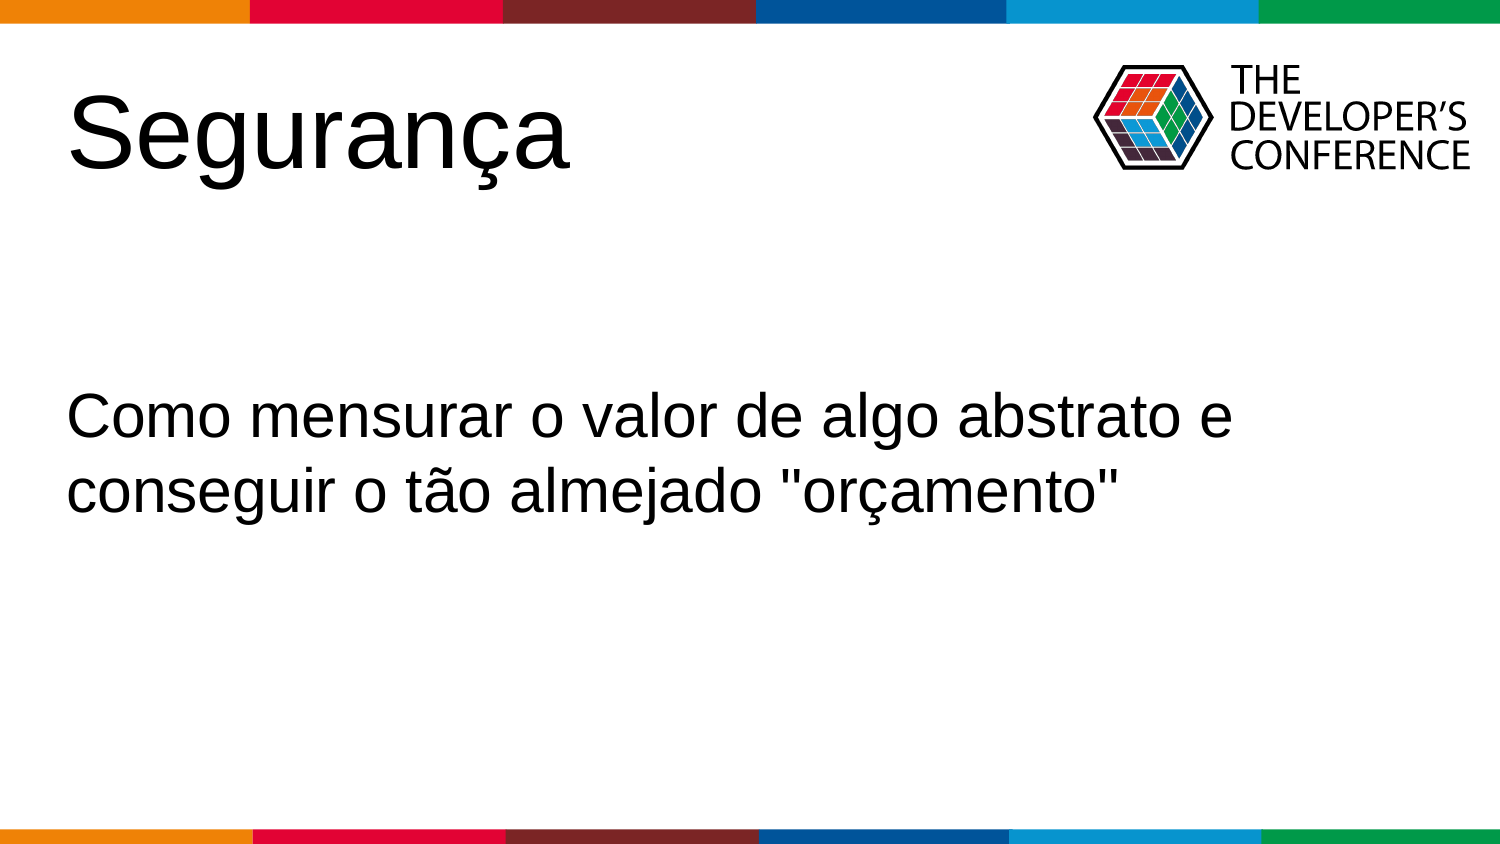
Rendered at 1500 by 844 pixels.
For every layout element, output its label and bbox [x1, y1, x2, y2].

picture [1075, 47, 1486, 186]
